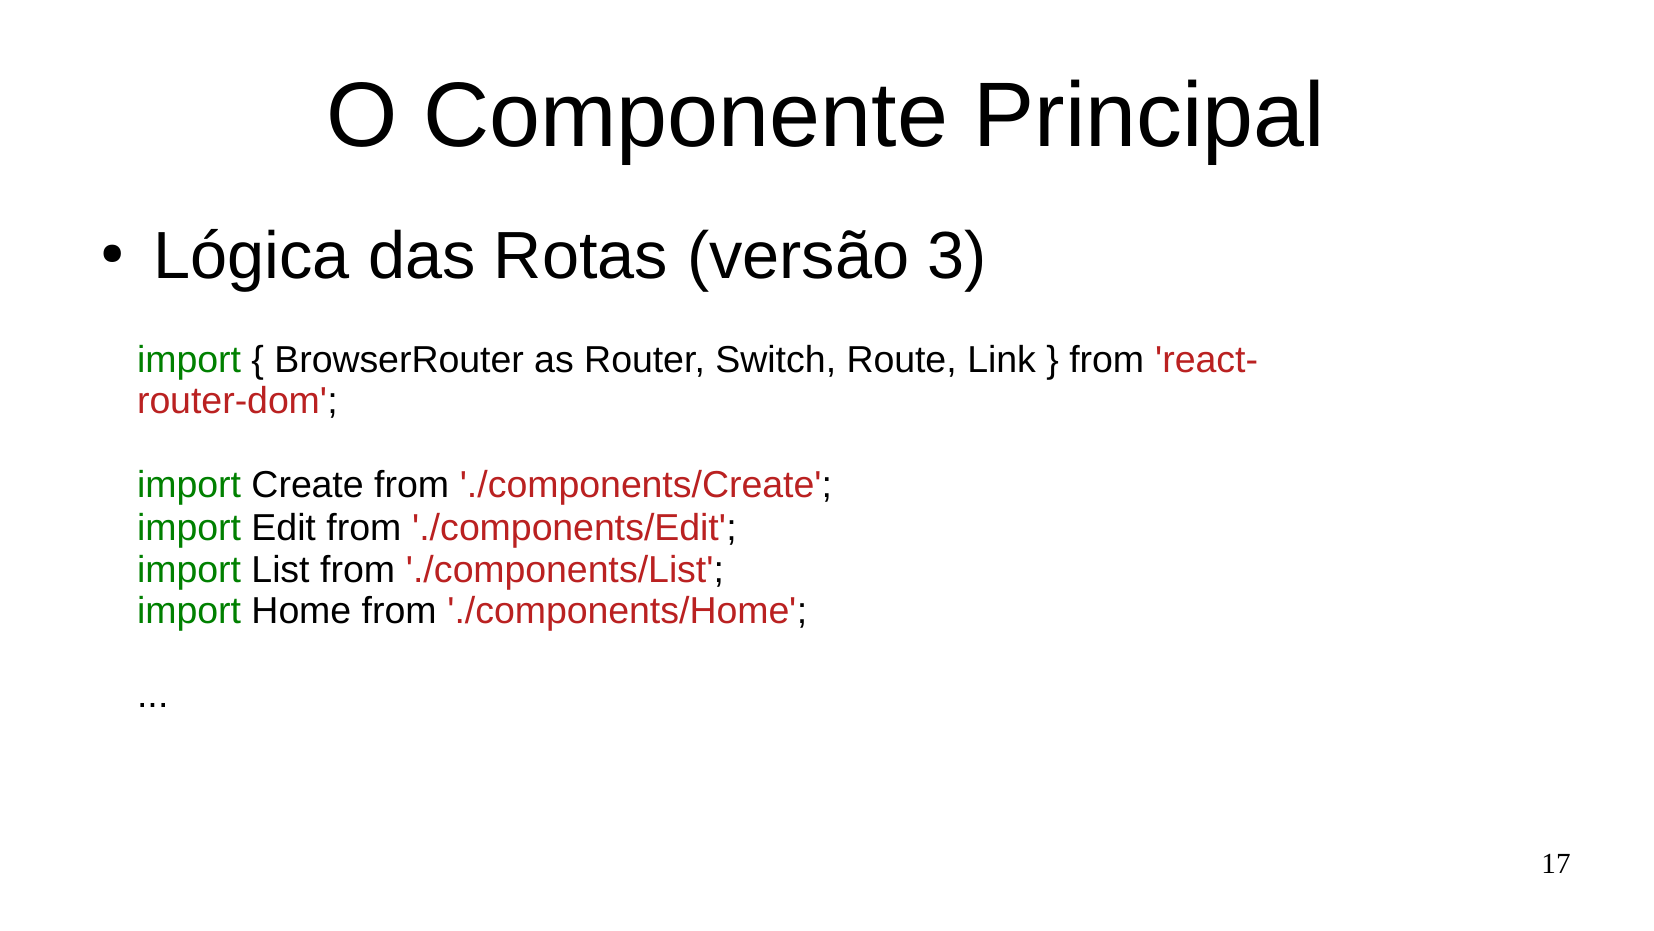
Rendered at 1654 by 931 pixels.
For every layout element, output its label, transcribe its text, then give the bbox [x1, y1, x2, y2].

text_box import { BrowserRouter as Router, Switch, Route, Link } from 'react-router-dom'; import Create from './components/Create'; import Edit from './components/Edit'; import List from './components/List'; import Home from './components/Home'; ... [122, 330, 1325, 724]
title O Componente Principal [82, 37, 1571, 193]
list Lógica das Rotas (versão 3) [82, 217, 1571, 758]
